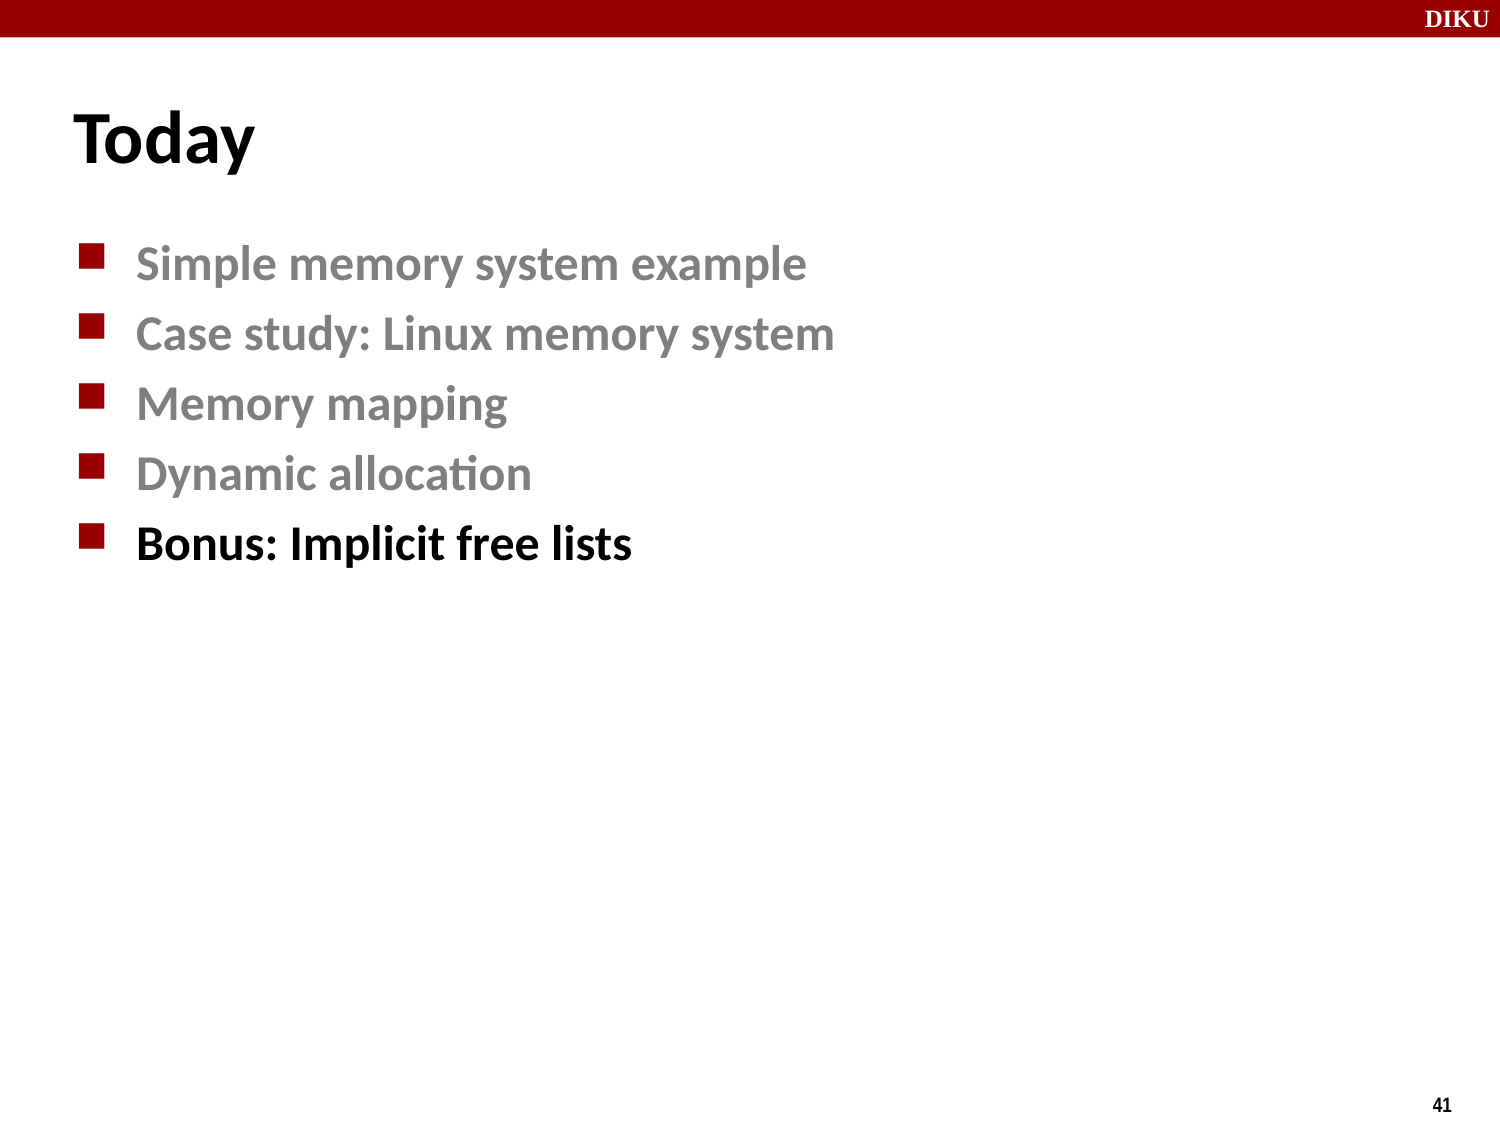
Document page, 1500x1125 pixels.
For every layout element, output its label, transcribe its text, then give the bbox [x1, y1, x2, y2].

text_box Today [58, 71, 1304, 197]
text_box Simple memory system example Case study: Linux memory system Memory mapping Dynamic allocation Bonus: Implicit free lists [65, 223, 1361, 1039]
